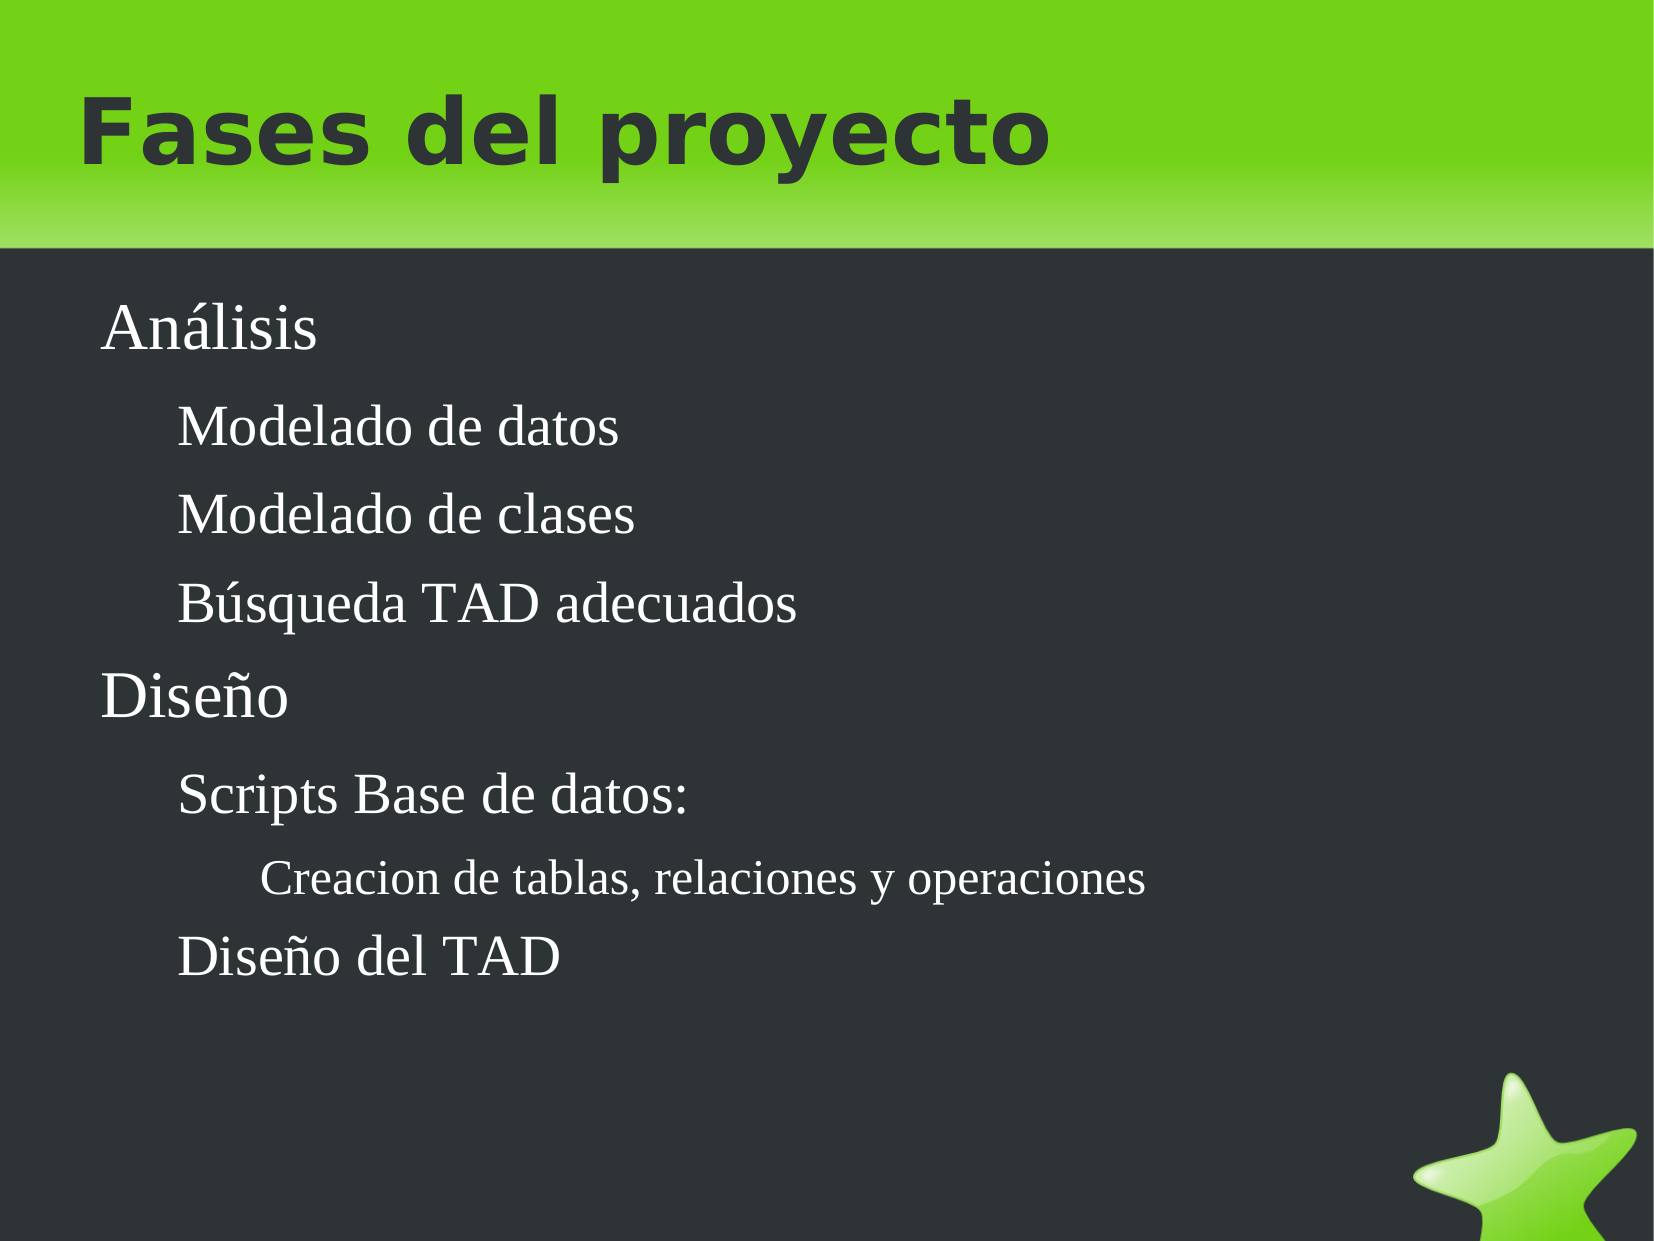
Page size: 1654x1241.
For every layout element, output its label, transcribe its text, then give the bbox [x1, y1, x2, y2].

title Fases del proyecto [76, 36, 1565, 229]
list Análisis Modelado de datos Modelado de clases Búsqueda TAD adecuados Diseño Scripts Base de datos: Creacion de tablas, relaciones y operaciones Diseño del TAD [82, 290, 1571, 1094]
picture [0, 0, 1654, 1241]
